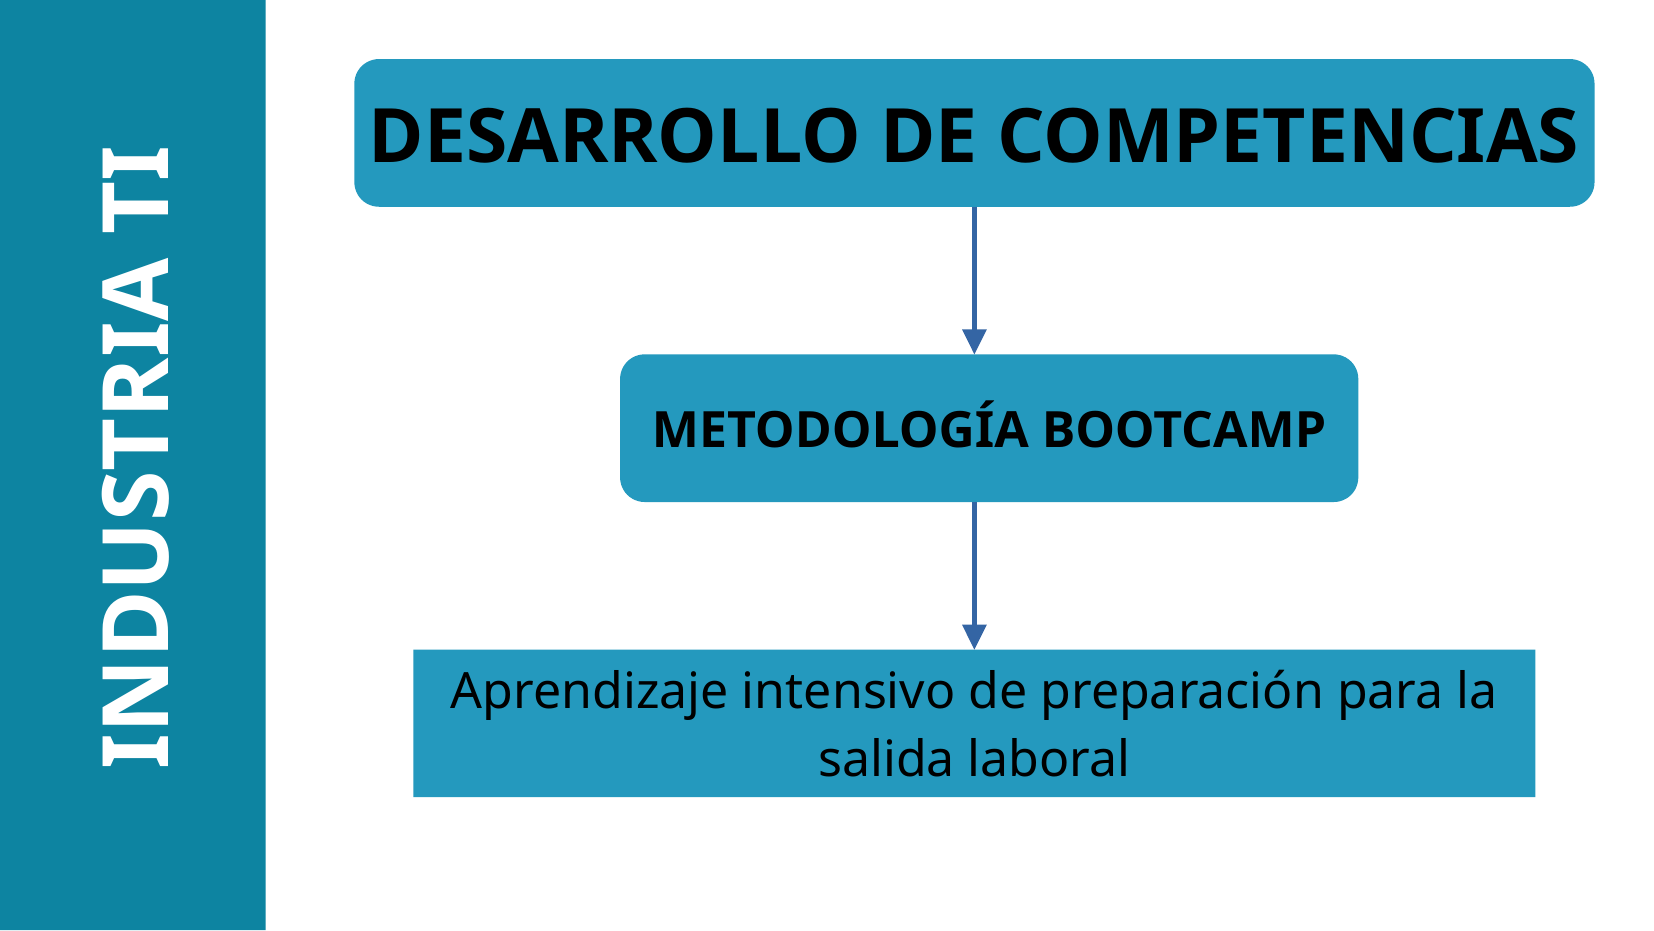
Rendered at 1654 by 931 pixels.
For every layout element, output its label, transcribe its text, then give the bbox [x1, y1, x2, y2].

text_box Aprendizaje intensivo de preparación para la salida laboral [413, 649, 1536, 798]
text_box METODOLOGÍA BOOTCAMP [620, 354, 1359, 503]
title INDUSTRIA TI [29, 44, 237, 872]
text_box DESARROLLO DE COMPETENCIAS [354, 59, 1595, 207]
